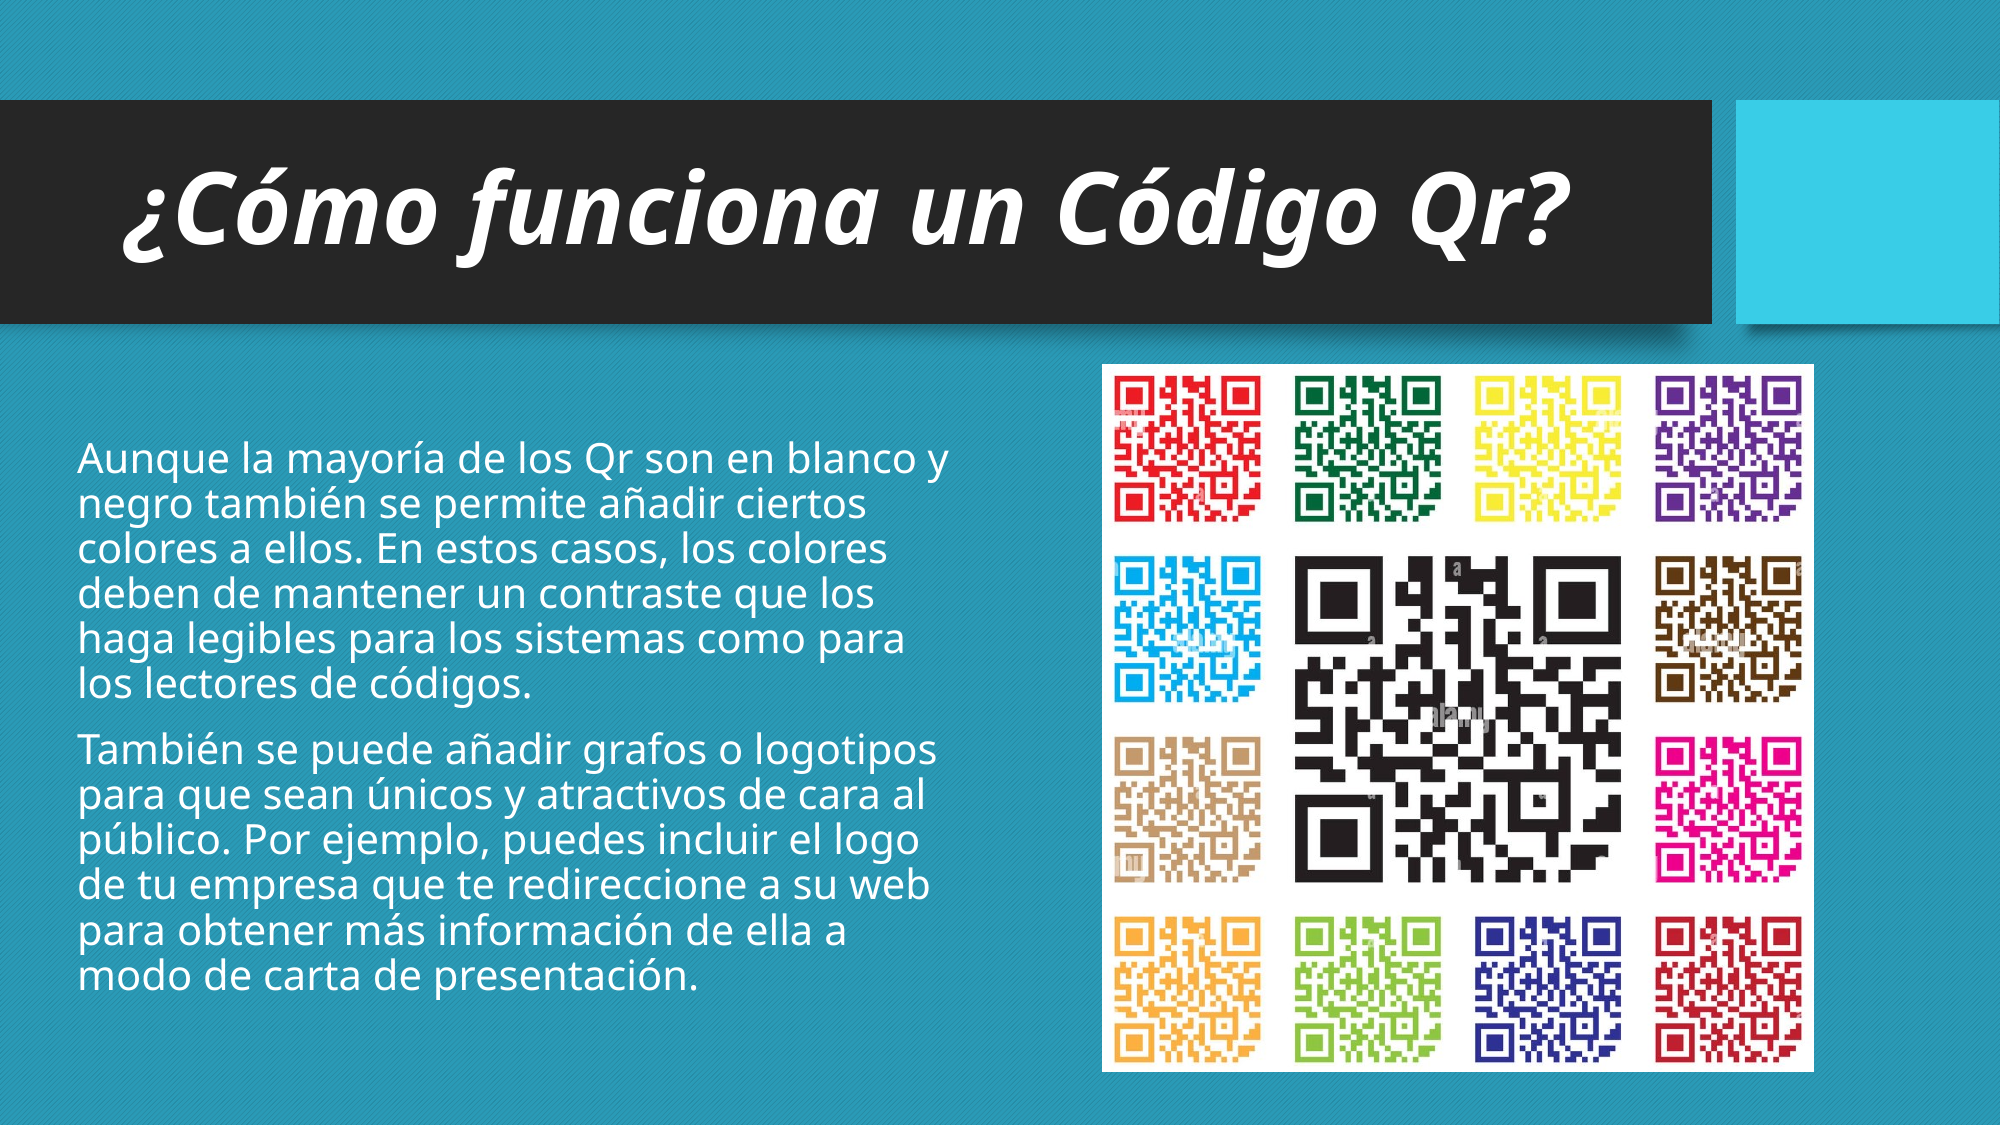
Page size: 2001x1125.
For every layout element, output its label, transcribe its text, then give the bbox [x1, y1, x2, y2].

picture [1736, 323, 2000, 348]
picture [0, 323, 1814, 1073]
title ¿Cómo funciona un Código Qr? [111, 123, 1689, 301]
list Aunque la mayoría de los Qr son en blanco y negro también se permite añadir ciertos colores a ellos. En estos casos, los colores deben de mantener un contraste que los haga legibles para los sistemas como para los lectores de códigos. También se puede añadir grafos o logotipos para que sean únicos y atractivos de cara al público. Por ejemplo, puedes incluir el logo de tu empresa que te redireccione a su web para obtener más información de ella a modo de carta de presentación. [62, 364, 981, 1073]
